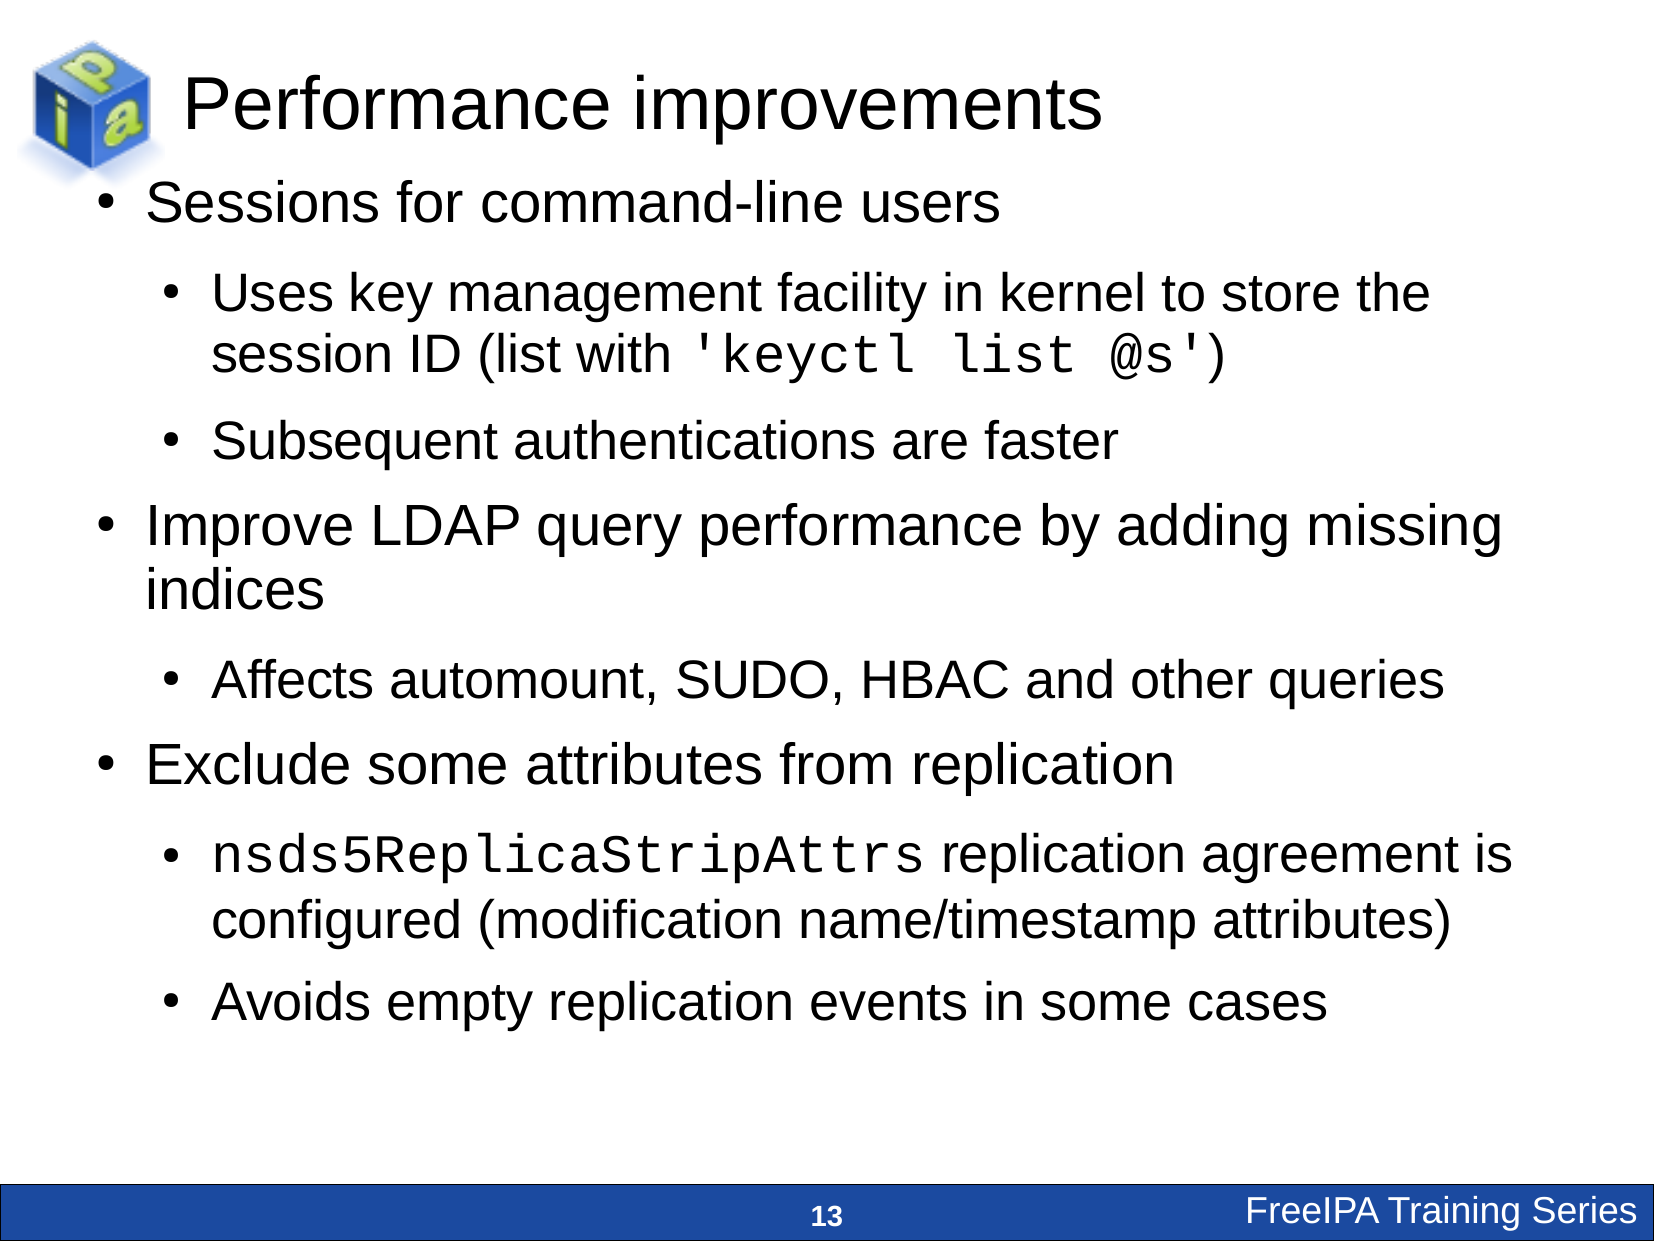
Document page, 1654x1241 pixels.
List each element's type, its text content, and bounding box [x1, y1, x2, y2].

title Performance improvements [182, 31, 1579, 177]
picture [17, 34, 165, 193]
list Sessions for command-line users Uses key management facility in kernel to store the session ID (list with 'keyctl list @s') Subsequent authentications are faster Improve LDAP query performance by adding missing indices Affects automount, SUDO, HBAC and other queries Exclude some attributes from replication nsds5ReplicaStripAttrs replication agreement is configured (modification name/timestamp attributes) Avoids empty replication events in some cases [79, 170, 1568, 1036]
